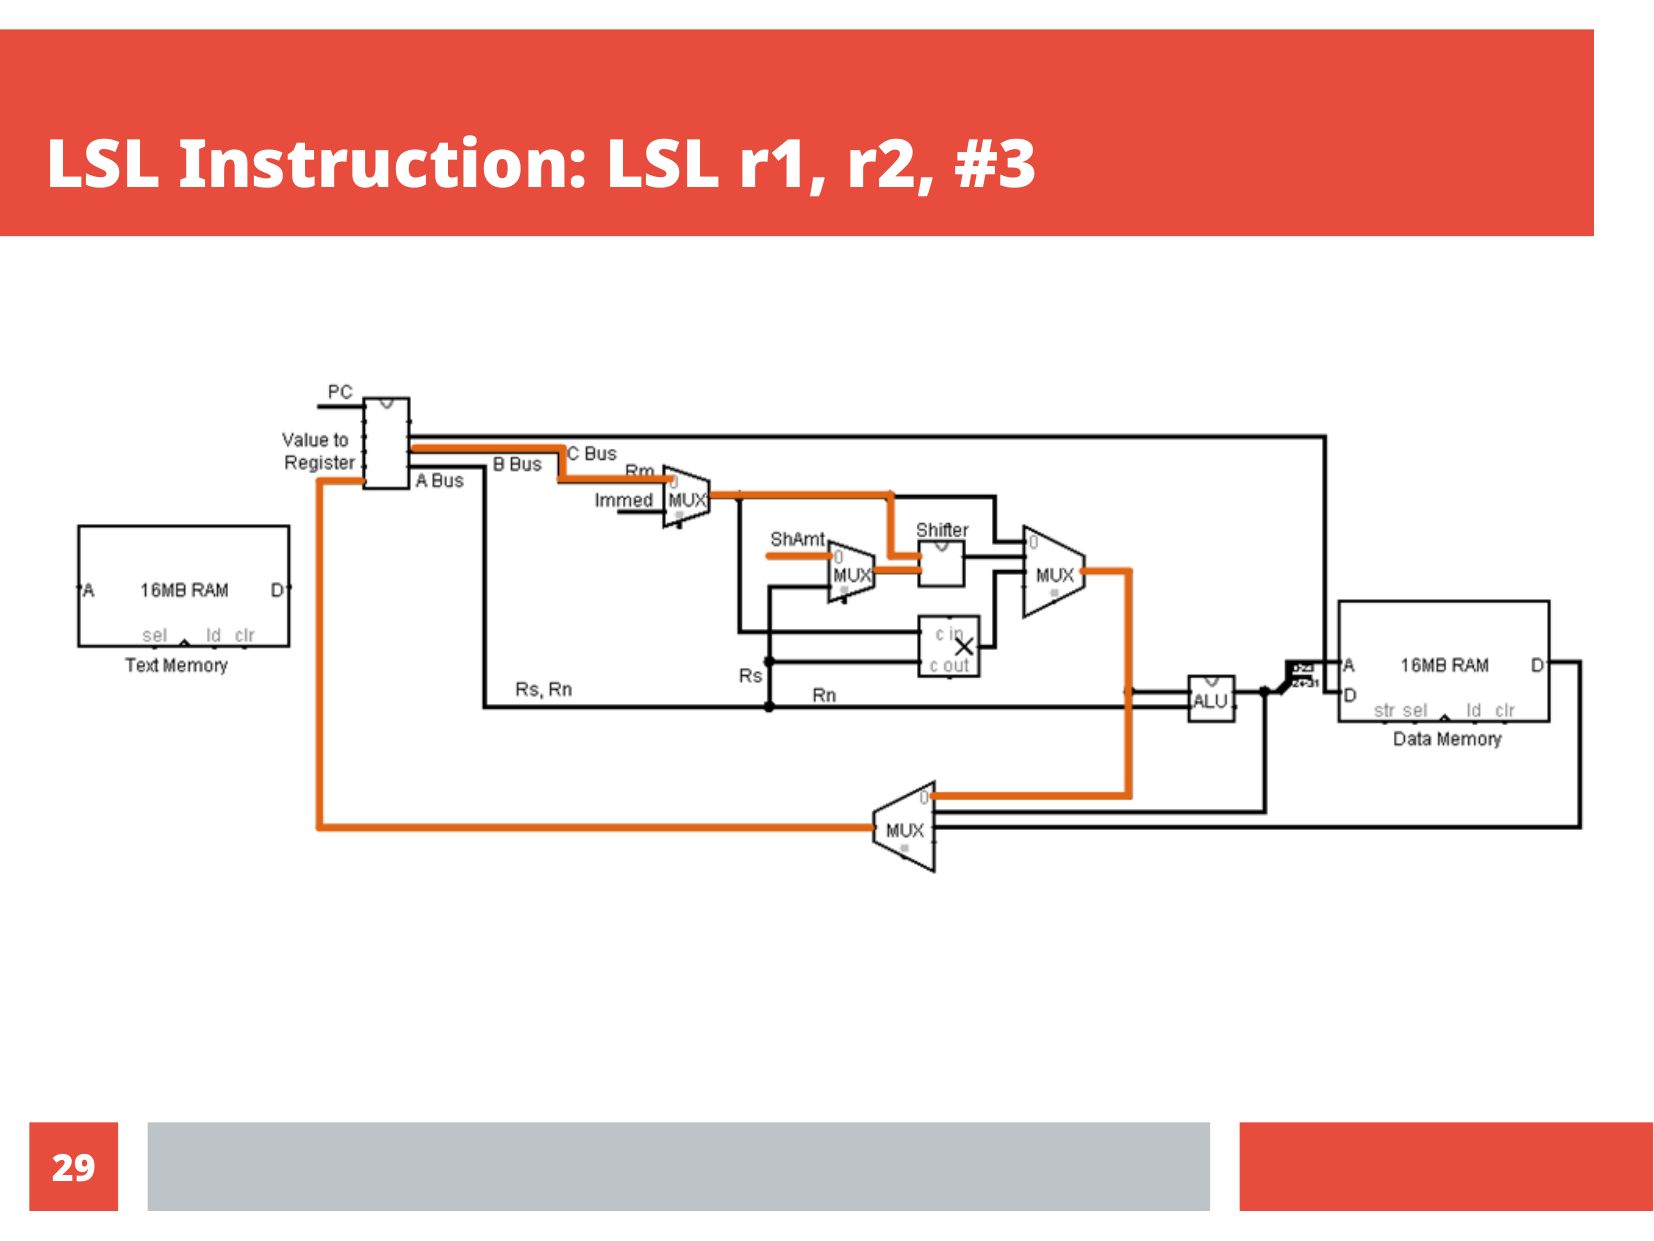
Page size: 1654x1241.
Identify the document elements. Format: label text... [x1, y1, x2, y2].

title LSL Instruction: LSL r1, r2, #3 [45, 59, 1580, 207]
picture [70, 365, 1590, 880]
